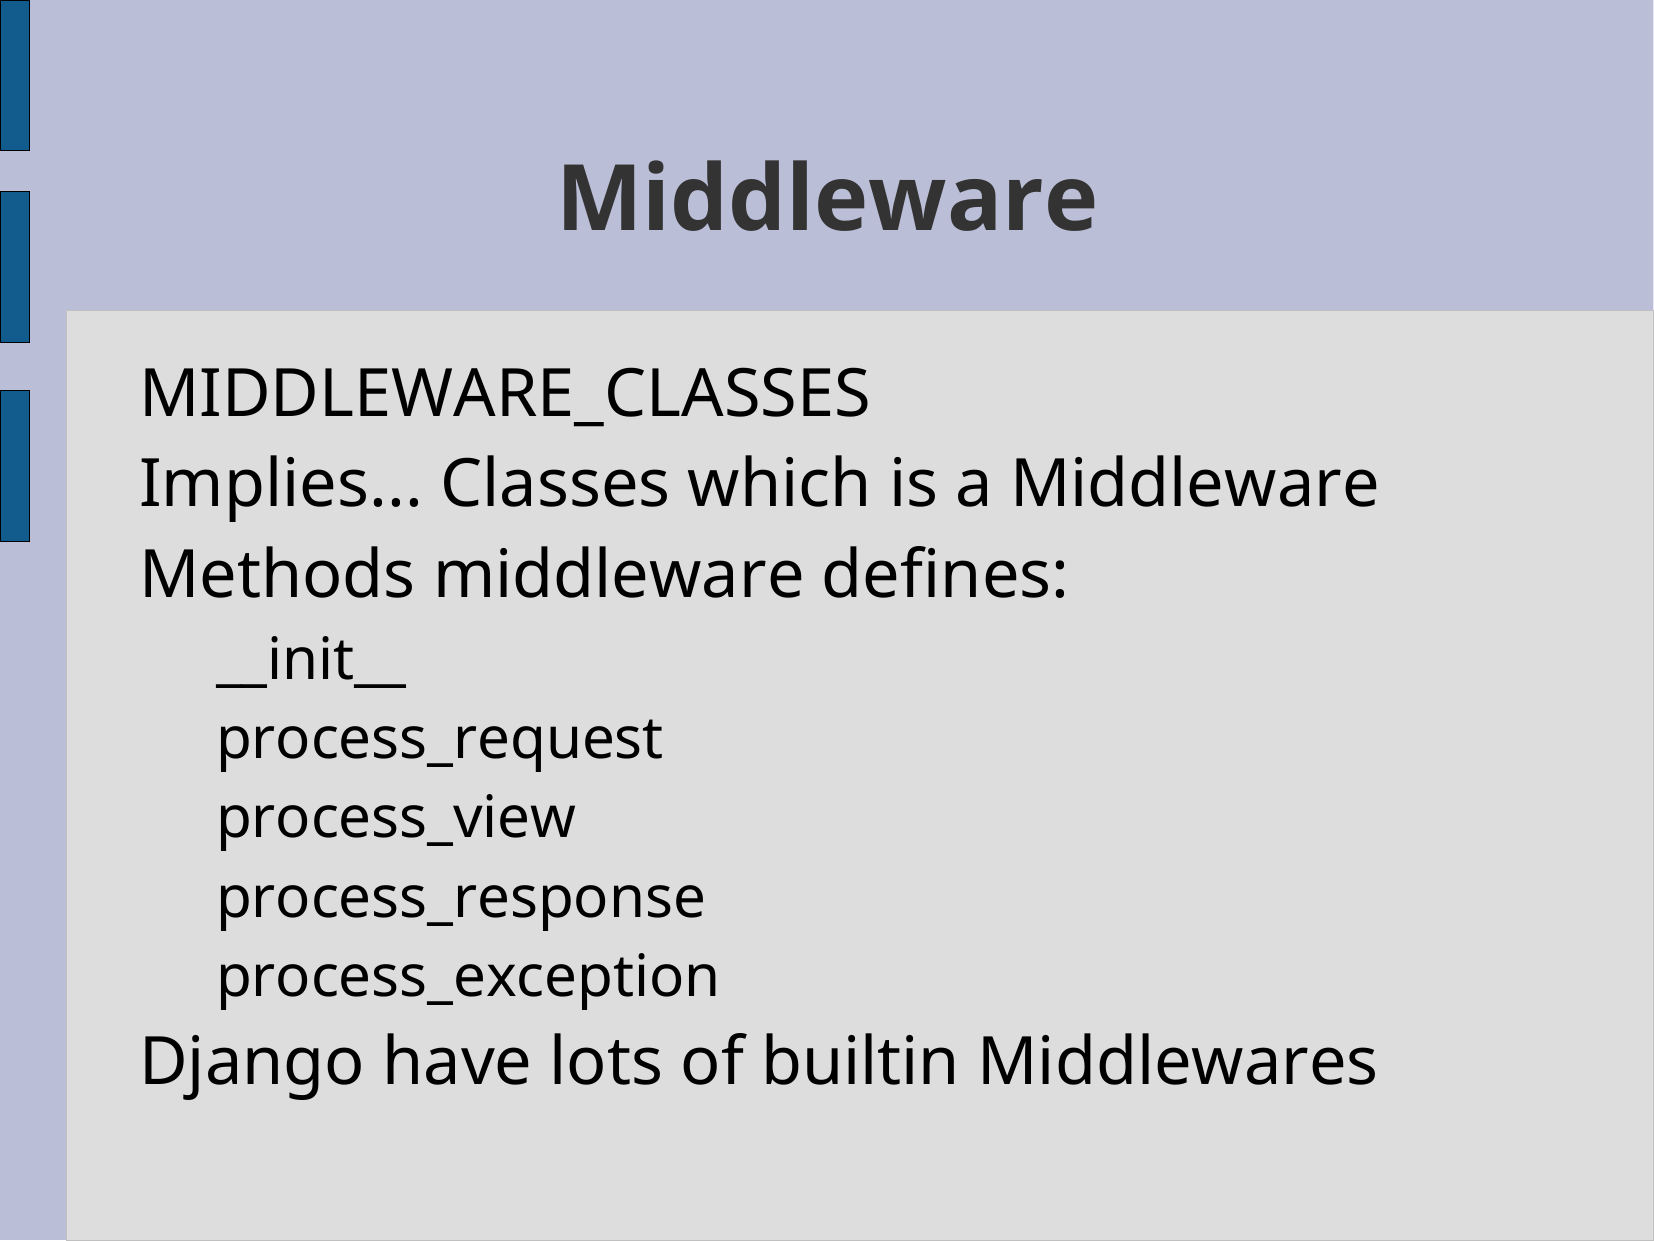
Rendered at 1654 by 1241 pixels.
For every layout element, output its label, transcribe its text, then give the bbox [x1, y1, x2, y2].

list MIDDLEWARE_CLASSES Implies... Classes which is a Middleware Methods middleware defines: __init__ process_request process_view process_response process_exception Django have lots of builtin Middlewares [121, 344, 1534, 1112]
title Middleware [121, 98, 1534, 291]
